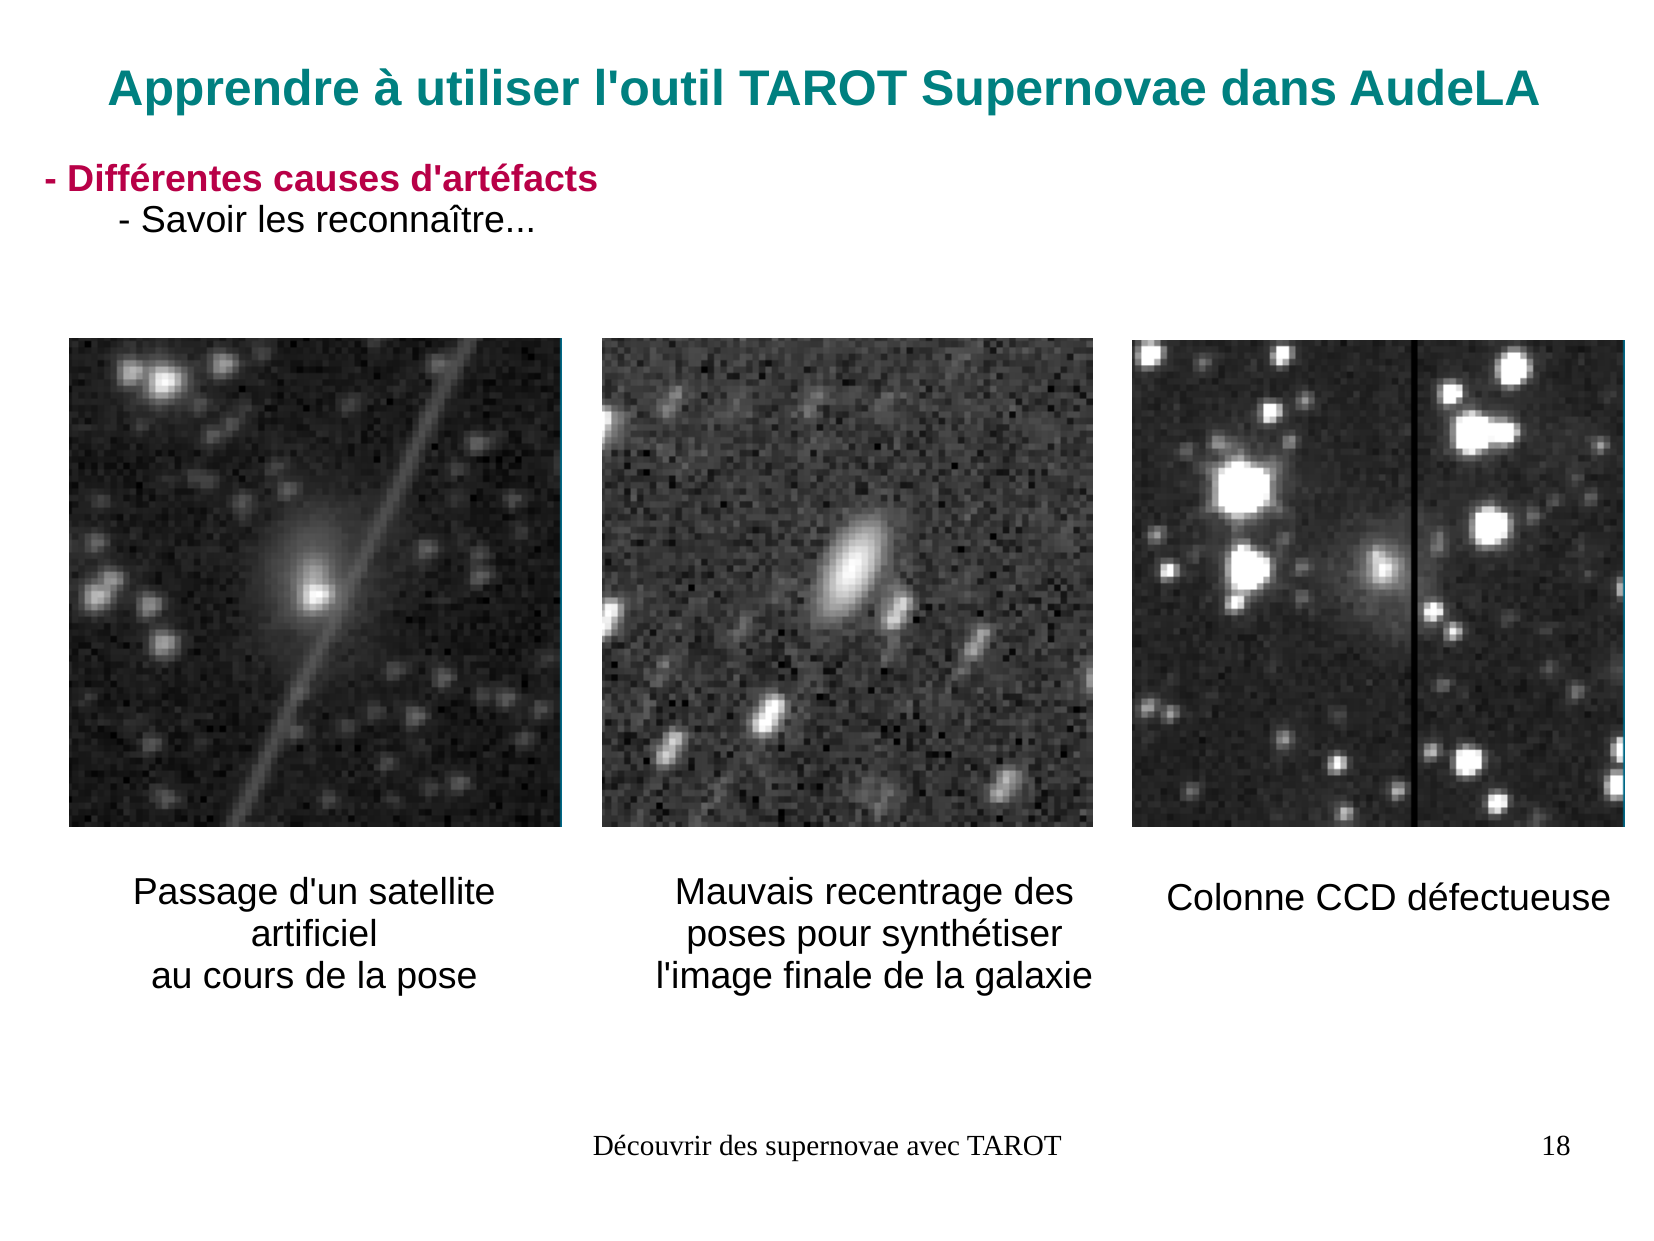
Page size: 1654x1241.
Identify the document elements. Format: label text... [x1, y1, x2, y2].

text_box Apprendre à utiliser l'outil TAROT Supernovae dans AudeLA [92, 53, 1557, 125]
text_box - Différentes causes d'artéfacts - Savoir les reconnaître... [29, 149, 614, 250]
picture [602, 338, 1093, 827]
picture [69, 338, 560, 827]
text_box Colonne CCD défectueuse [1151, 868, 1626, 926]
text_box Passage d'un satellite artificiel au cours de la pose [118, 862, 511, 1004]
picture [1132, 340, 1623, 827]
text_box Mauvais recentrage des poses pour synthétiser l'image finale de la galaxie [641, 862, 1108, 1004]
